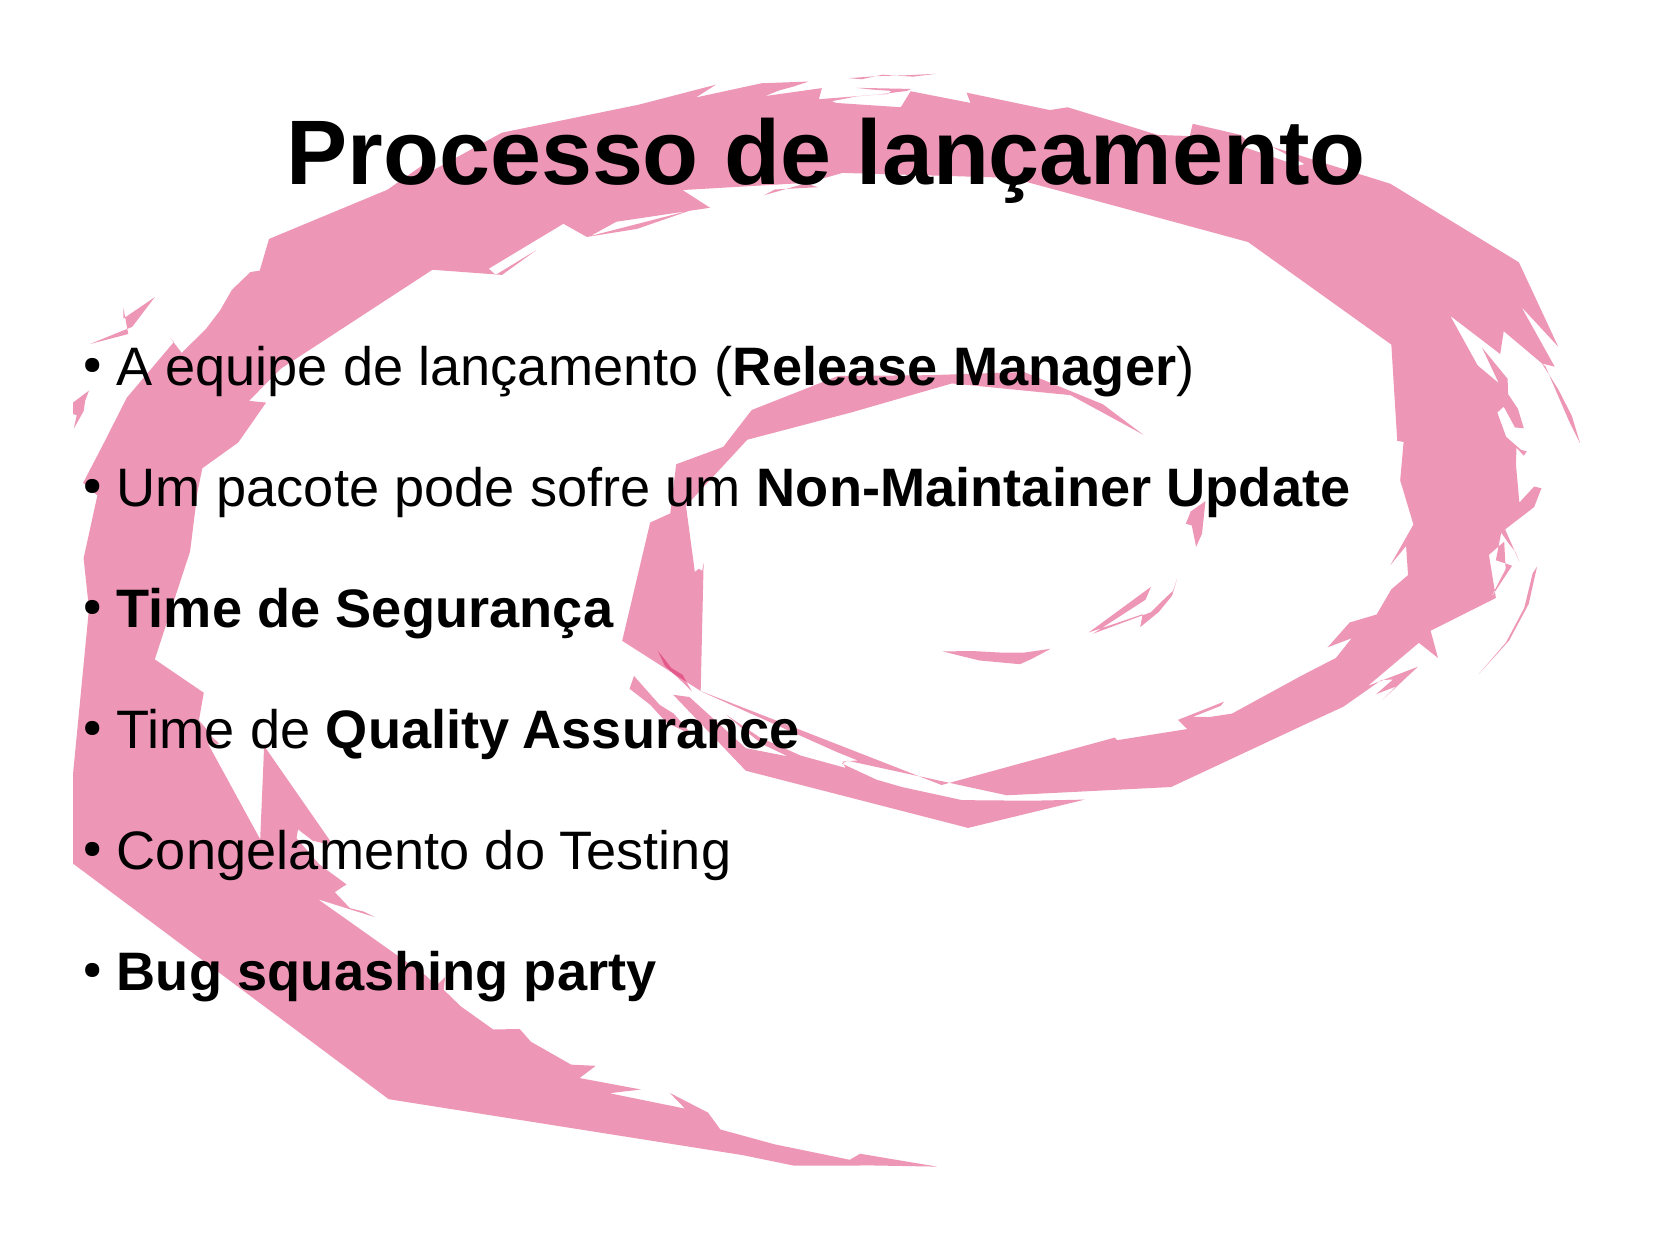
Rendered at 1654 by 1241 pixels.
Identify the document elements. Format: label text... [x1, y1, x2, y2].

subtitle A equipe de lançamento (Release Manager) Um pacote pode sofre um Non-Maintainer Update Time de Segurança Time de Quality Assurance Congelamento do Testing Bug squashing party [82, 297, 1571, 1102]
title Processo de lançamento [82, 56, 1571, 250]
